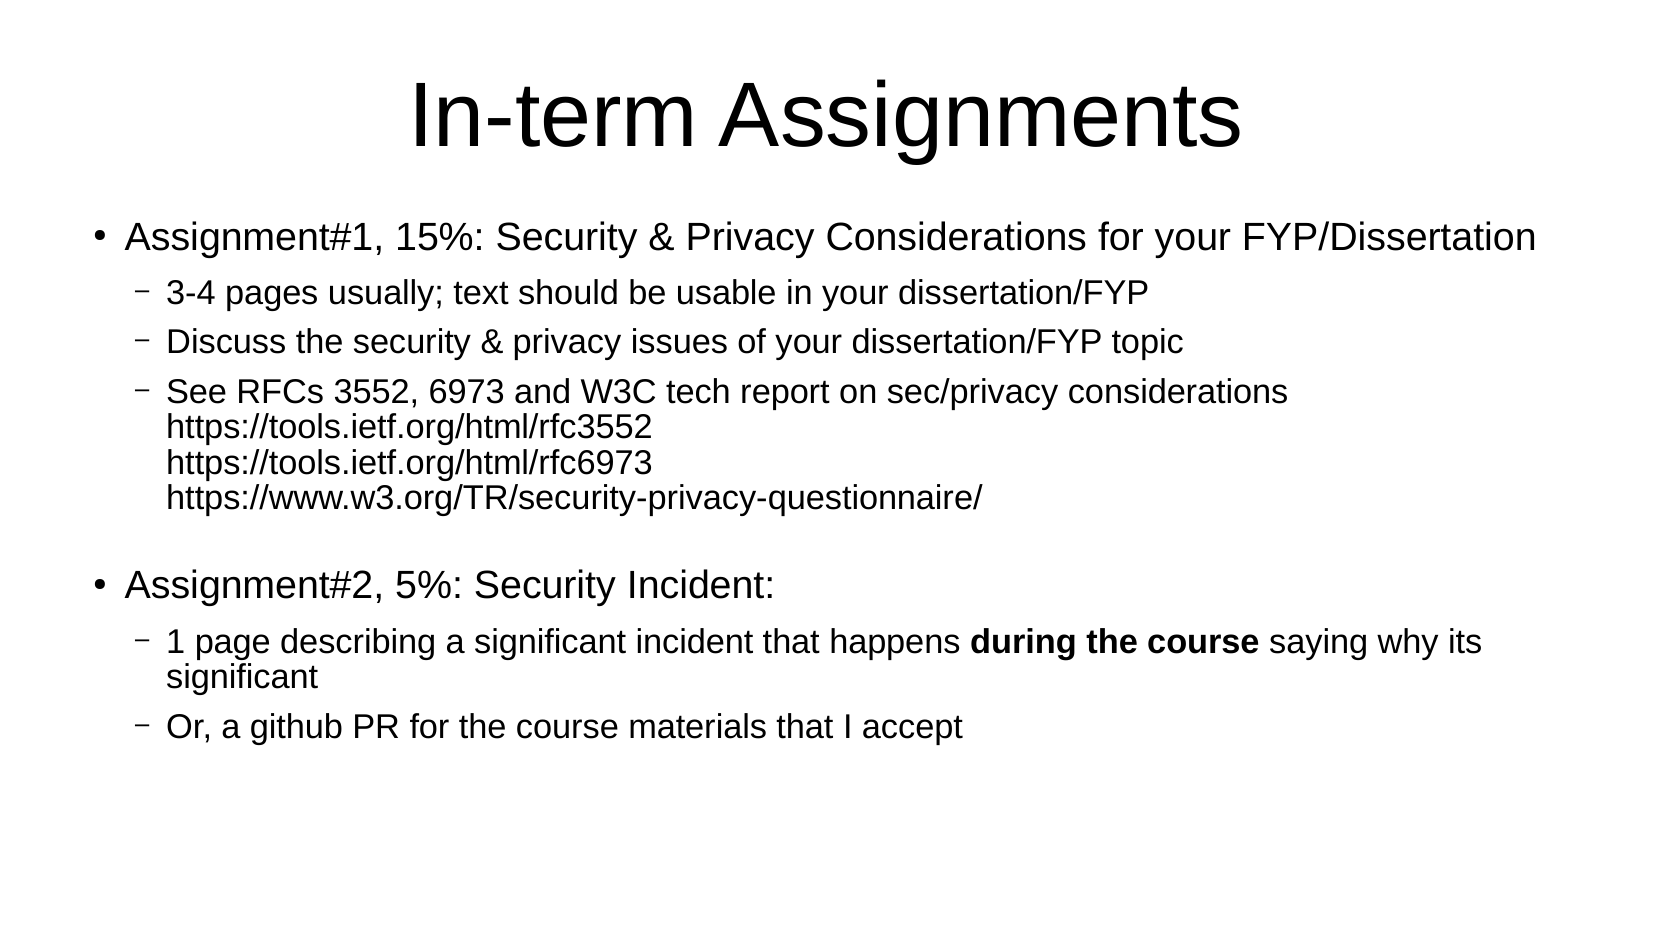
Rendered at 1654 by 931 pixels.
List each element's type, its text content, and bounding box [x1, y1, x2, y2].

title In-term Assignments [82, 37, 1571, 193]
list Assignment#1, 15%: Security & Privacy Considerations for your FYP/Dissertation 3-4 pages usually; text should be usable in your dissertation/FYP Discuss the security & privacy issues of your dissertation/FYP topic See RFCs 3552, 6973 and W3C tech report on sec/privacy considerations https://tools.ietf.org/html/rfc3552 https://tools.ietf.org/html/rfc6973 https://www.w3.org/TR/security-privacy-questionnaire/ Assignment#2, 5%: Security Incident: 1 page describing a significant incident that happens during the course saying why its significant Or, a github PR for the course materials that I accept [82, 217, 1571, 758]
